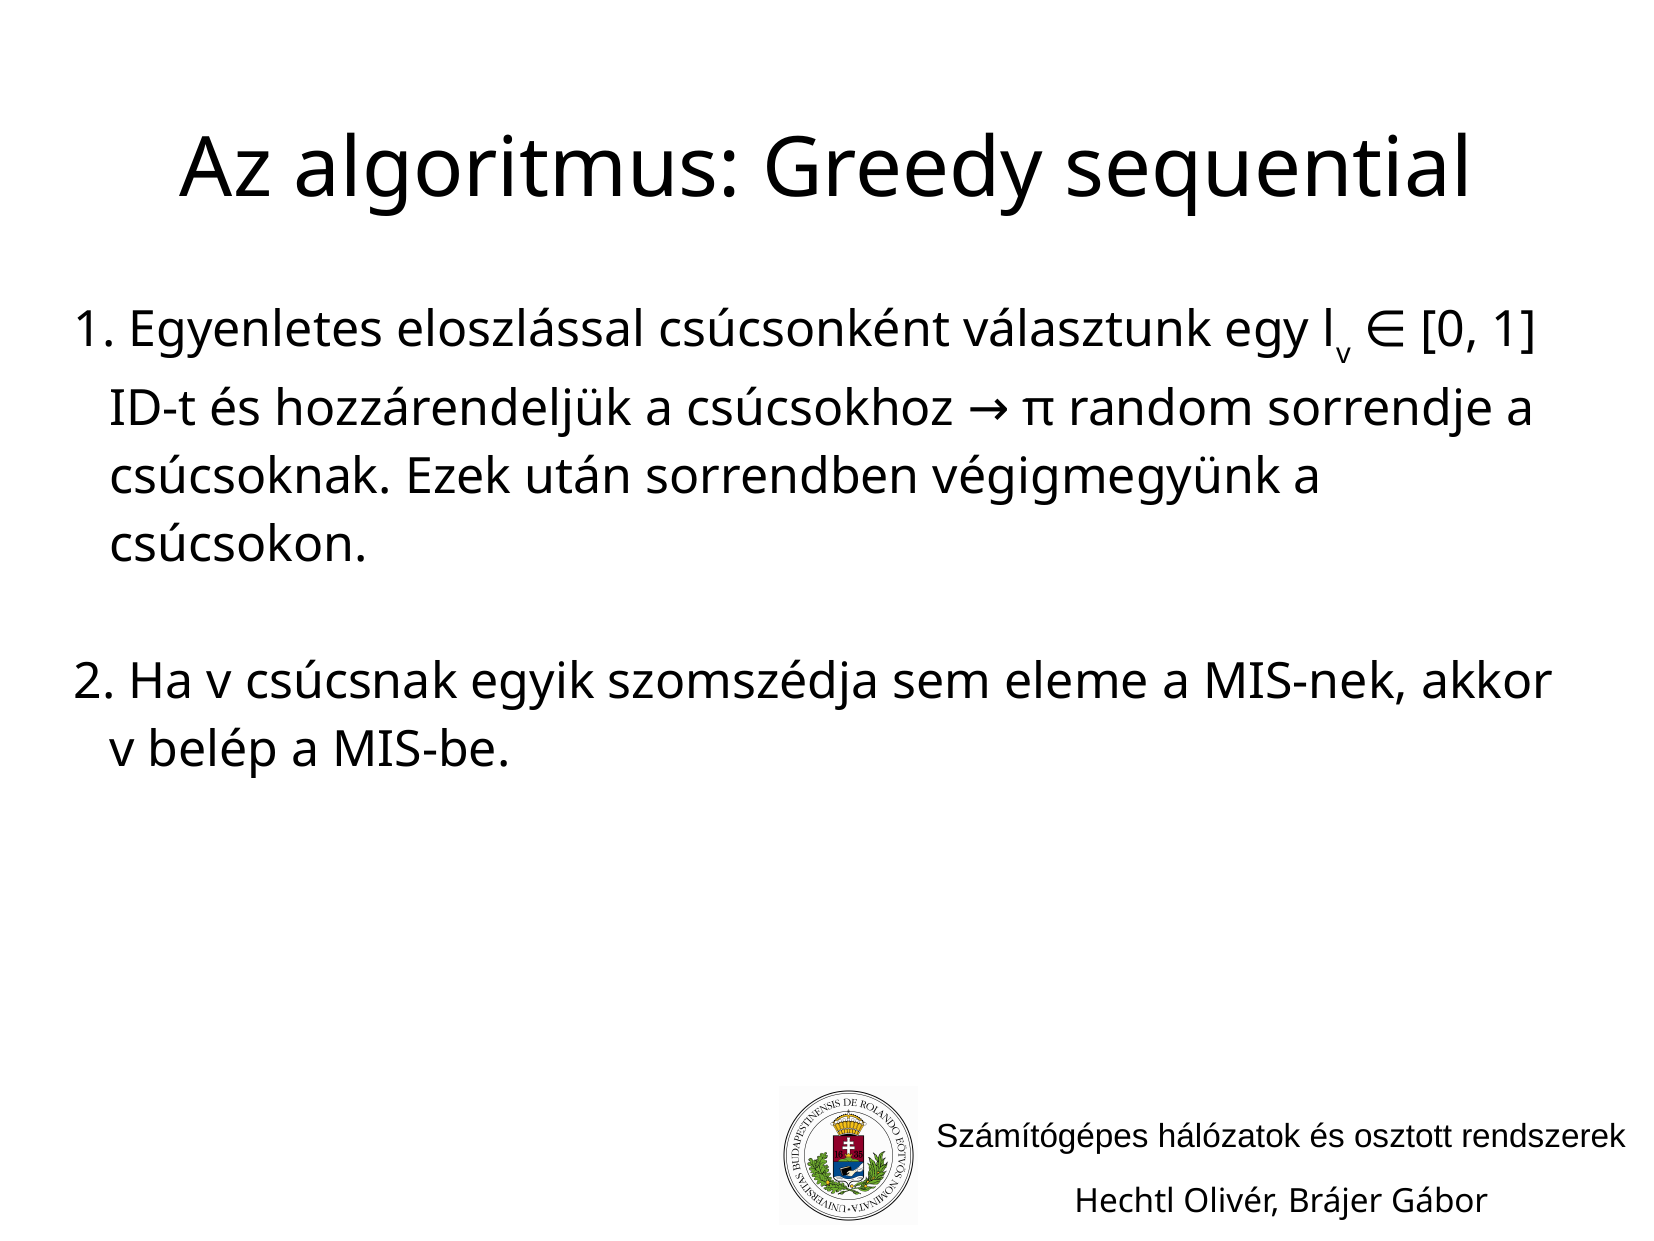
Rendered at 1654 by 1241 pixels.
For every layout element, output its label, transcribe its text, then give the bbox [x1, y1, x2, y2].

text_box Számítógépes hálózatok és osztott rendszerek [921, 1110, 1654, 1170]
picture [779, 1086, 918, 1225]
text_box Egyenletes eloszlással csúcsonként választunk egy lv ∈ [0, 1] ID-t és hozzárendeljük a csúcsokhoz → π random sorrendje a csúcsoknak. Ezek után sorrendben végigmegyünk a csúcsokon. Ha v csúcsnak egyik szomszédja sem eleme a MIS-nek, akkor v belép a MIS-be. [59, 285, 1583, 665]
text_box Hechtl Olivér, Brájer Gábor [944, 1169, 1619, 1223]
title Az algoritmus: Greedy sequential [82, 82, 1571, 246]
